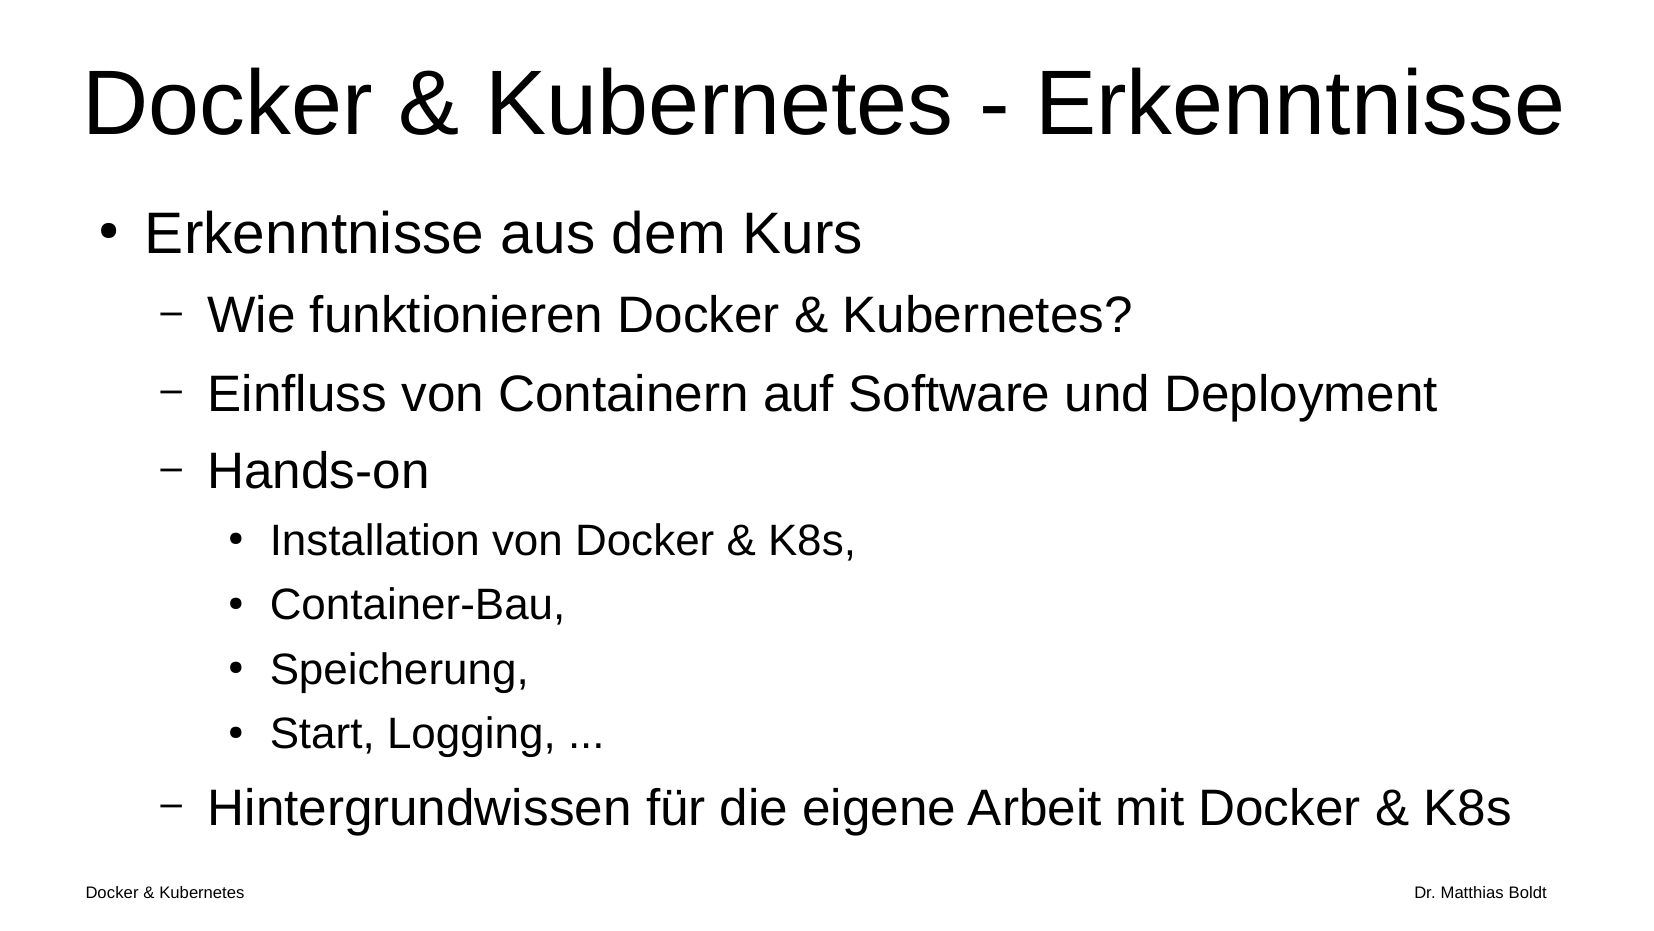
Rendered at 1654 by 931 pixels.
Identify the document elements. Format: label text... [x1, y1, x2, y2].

text_box Docker & Kubernetes Dr. Matthias Boldt [70, 875, 1563, 910]
list Erkenntnisse aus dem Kurs Wie funktionieren Docker & Kubernetes? Einfluss von Containern auf Software und Deployment Hands-on Installation von Docker & K8s, Container-Bau, Speicherung, Start, Logging, ... Hintergrundwissen für die eigene Arbeit mit Docker & K8s [82, 199, 1571, 845]
title Docker & Kubernetes - Erkenntnisse [82, 0, 1619, 206]
